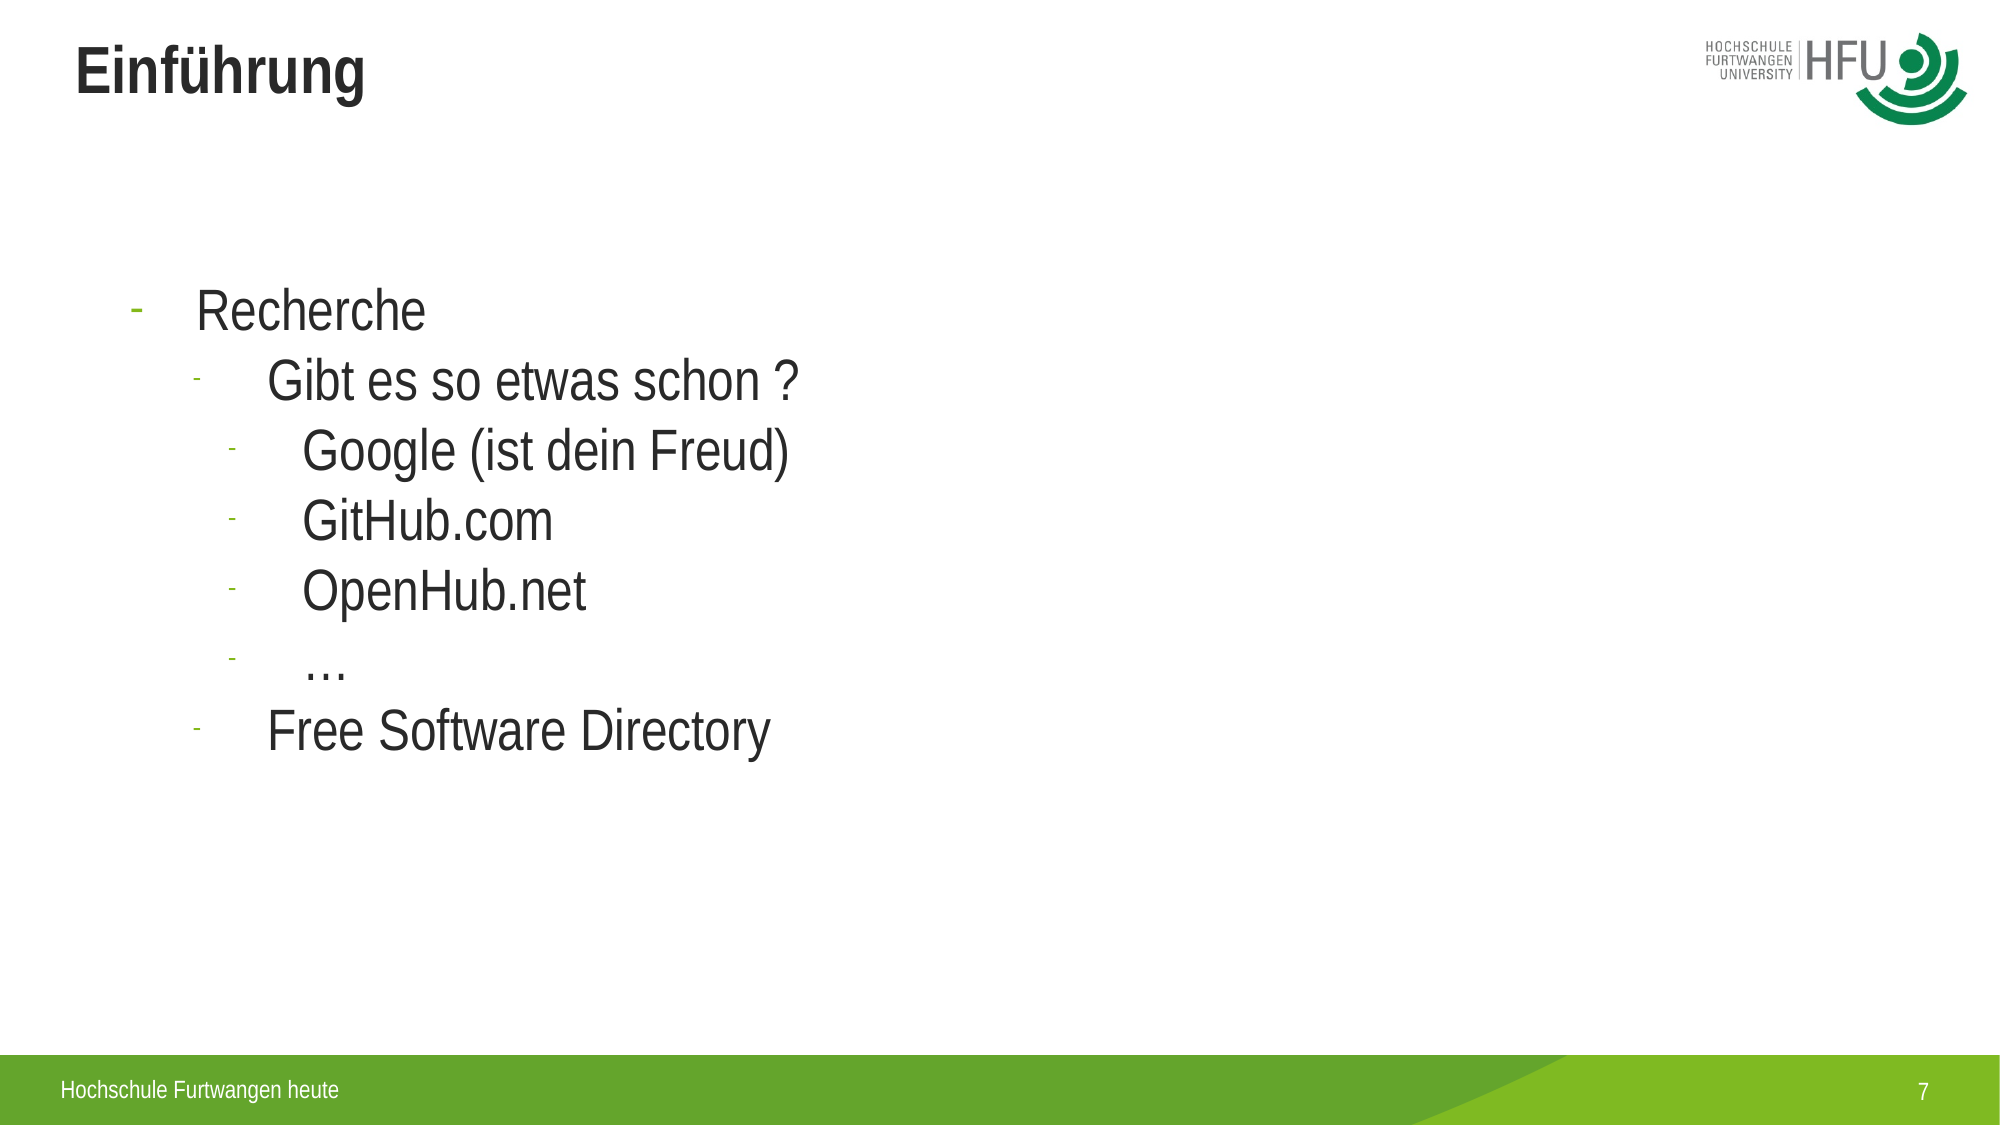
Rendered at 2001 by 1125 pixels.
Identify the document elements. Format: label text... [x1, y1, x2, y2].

text_box Einführung [343, 63, 355, 87]
picture [1689, 19, 1981, 137]
text_box Hochschule Furtwangen heute [60, 1058, 985, 1119]
text_box Recherche Gibt es so etwas schon ? Google (ist dein Freud) GitHub.com OpenHub.net … Free Software Directory [114, 194, 1305, 811]
text_box Einführung [60, 28, 1591, 102]
picture [0, 1055, 2000, 1125]
text_box <number> [1672, 1057, 1945, 1124]
